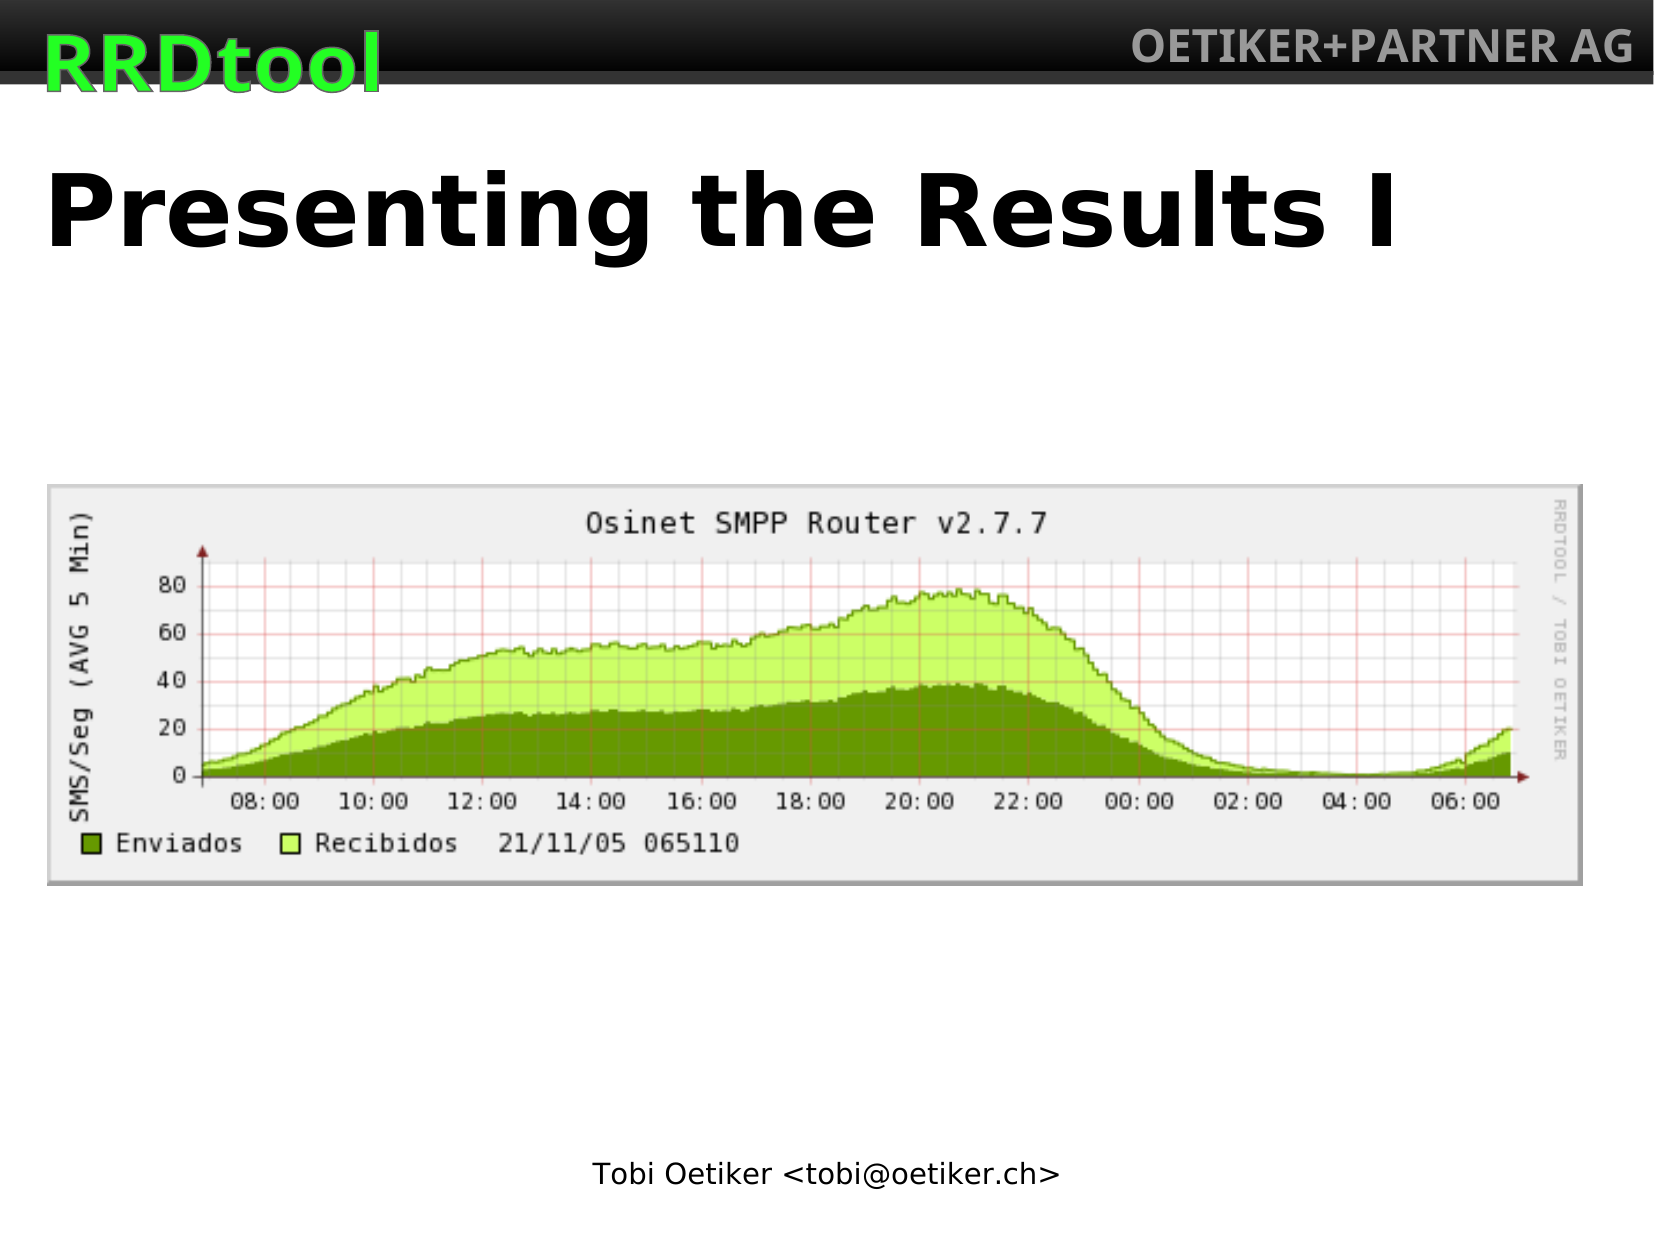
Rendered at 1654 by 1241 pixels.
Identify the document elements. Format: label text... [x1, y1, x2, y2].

title Presenting the Results I [43, 137, 1582, 287]
picture [47, 484, 1583, 886]
